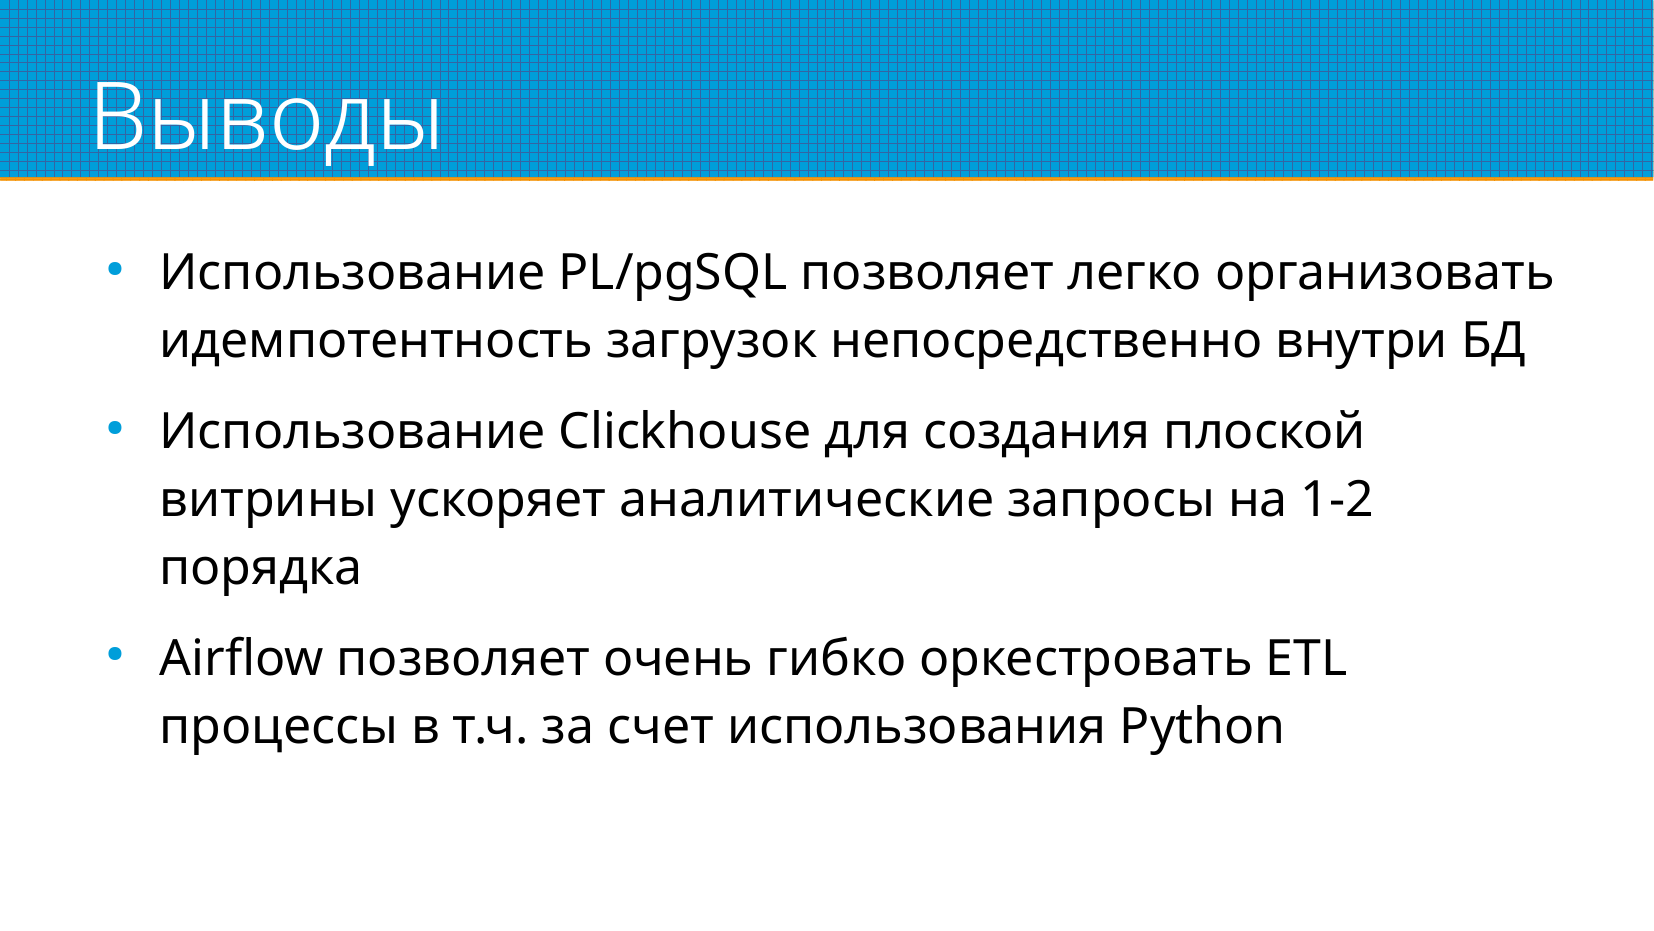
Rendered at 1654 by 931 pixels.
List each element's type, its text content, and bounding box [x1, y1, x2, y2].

title Выводы [88, 14, 1565, 178]
list Использование PL/pgSQL позволяет легко организовать идемпотентность загрузок непосредственно внутри БД Использование Clickhouse для создания плоской витрины ускоряет аналитические запросы на 1-2 порядка Airflow позволяет очень гибко оркестровать ETL процессы в т.ч. за счет использования Python [88, 236, 1565, 813]
